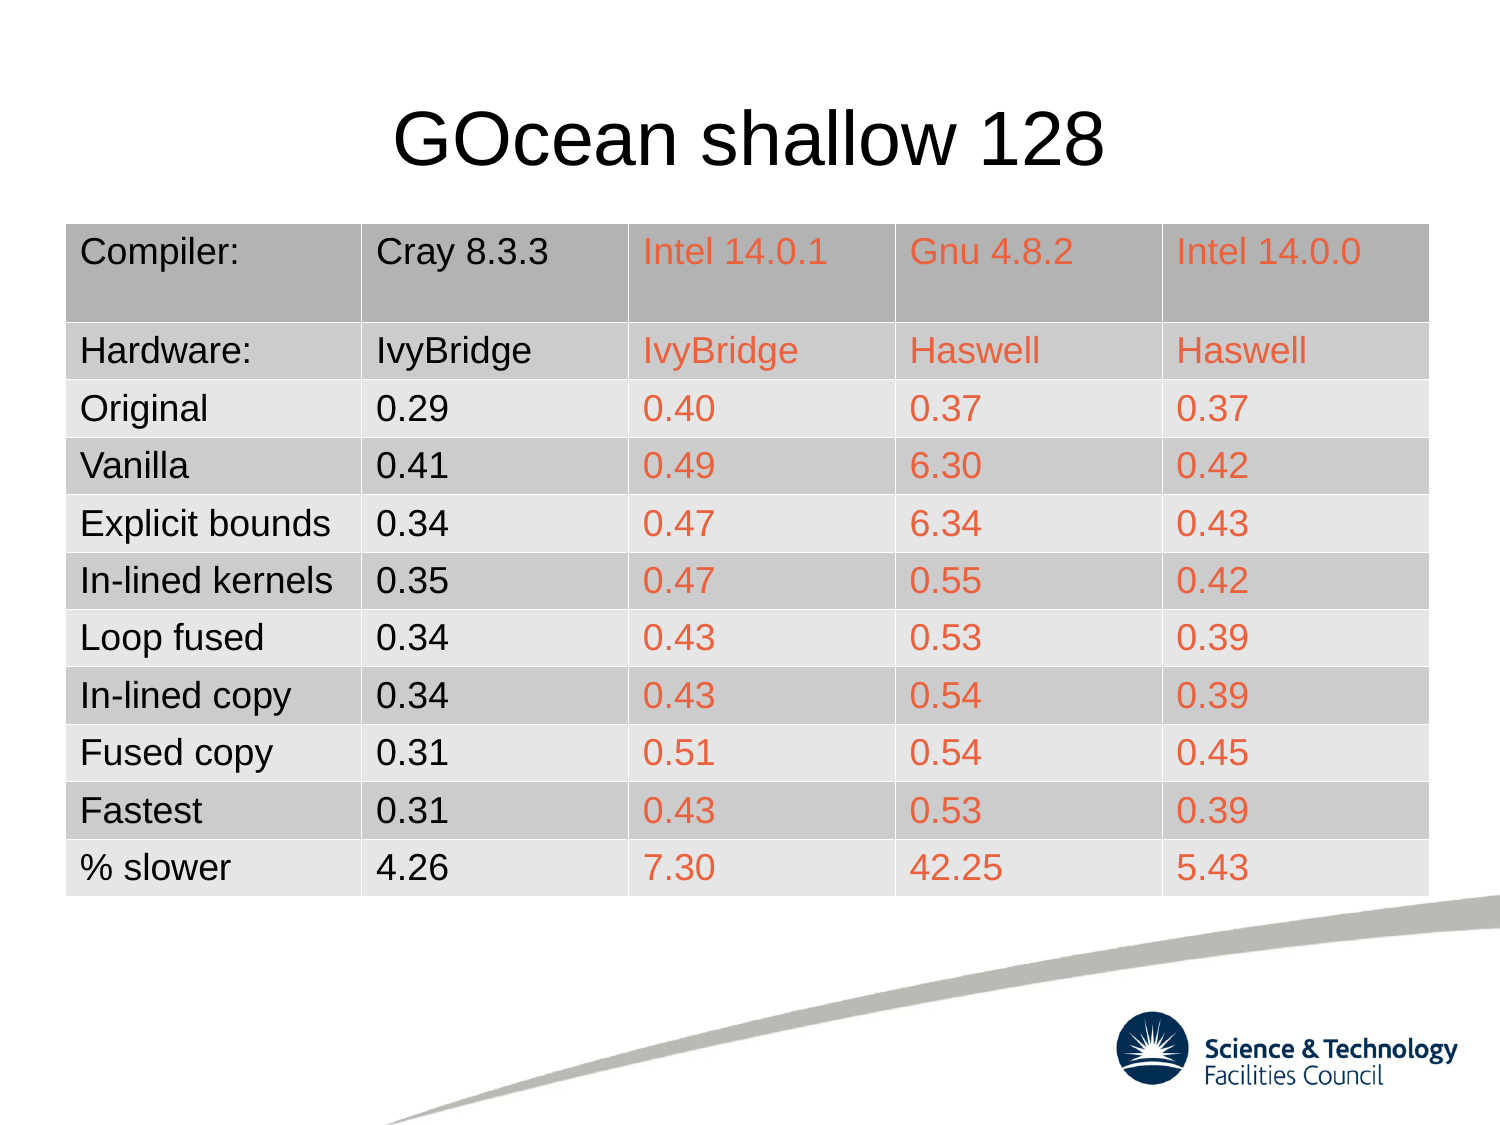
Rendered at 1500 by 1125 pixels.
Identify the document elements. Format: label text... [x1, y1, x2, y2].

table_cell 0.47 [629, 495, 895, 552]
table_cell IvyBridge [362, 323, 628, 379]
table_cell 0.43 [1163, 495, 1429, 552]
table_cell 0.35 [362, 553, 628, 609]
table_header Compiler: [66, 224, 361, 322]
table_cell 0.39 [1163, 782, 1429, 839]
table_cell 0.29 [362, 380, 628, 437]
table_cell 0.34 [362, 495, 628, 552]
table_cell 0.39 [1163, 667, 1429, 724]
table_cell 5.43 [1163, 840, 1429, 896]
table_cell 0.41 [362, 438, 628, 494]
table_cell 0.37 [896, 380, 1162, 437]
table_cell 0.34 [362, 610, 628, 666]
table_cell 0.42 [1163, 438, 1429, 494]
table_cell % slower [66, 840, 361, 896]
table_cell 0.51 [629, 725, 895, 781]
table_cell 0.53 [896, 782, 1162, 839]
table_cell 0.45 [1163, 725, 1429, 781]
table_cell 0.43 [629, 667, 895, 724]
table_cell Haswell [1163, 323, 1429, 379]
table_cell 6.30 [896, 438, 1162, 494]
table_header Intel 14.0.0 [1163, 224, 1429, 322]
table_cell 6.34 [896, 495, 1162, 552]
table_cell 4.26 [362, 840, 628, 896]
table_header Gnu 4.8.2 [896, 224, 1162, 322]
table_cell 0.43 [629, 782, 895, 839]
picture [371, 894, 1500, 1125]
table_cell Vanilla [66, 438, 361, 494]
table_cell In-lined kernels [66, 553, 361, 609]
table_cell 0.54 [896, 667, 1162, 724]
table_cell 0.31 [362, 725, 628, 781]
table_cell 0.47 [629, 553, 895, 609]
table_header Intel 14.0.1 [629, 224, 895, 322]
table_cell In-lined copy [66, 667, 361, 724]
table_cell Original [66, 380, 361, 437]
table_cell 0.55 [896, 553, 1162, 609]
table_cell 42.25 [896, 840, 1162, 896]
table_cell 0.39 [1163, 610, 1429, 666]
table_cell Fused copy [66, 725, 361, 781]
table_cell 0.37 [1163, 380, 1429, 437]
title GOcean shallow 128 [75, 44, 1425, 223]
table_cell Haswell [896, 323, 1162, 379]
table_cell Hardware: [66, 323, 361, 379]
table_cell 0.49 [629, 438, 895, 494]
table_cell 0.54 [896, 725, 1162, 781]
table_cell 0.34 [362, 667, 628, 724]
table_cell Explicit bounds [66, 495, 361, 552]
table_cell Loop fused [66, 610, 361, 666]
table_cell 0.31 [362, 782, 628, 839]
table_cell Fastest [66, 782, 361, 839]
table_cell 0.43 [629, 610, 895, 666]
table_header Cray 8.3.3 [362, 224, 628, 322]
table_cell 0.42 [1163, 553, 1429, 609]
table_cell 0.53 [896, 610, 1162, 666]
table_cell 7.30 [629, 840, 895, 896]
table_cell 0.40 [629, 380, 895, 437]
table_cell IvyBridge [629, 323, 895, 379]
